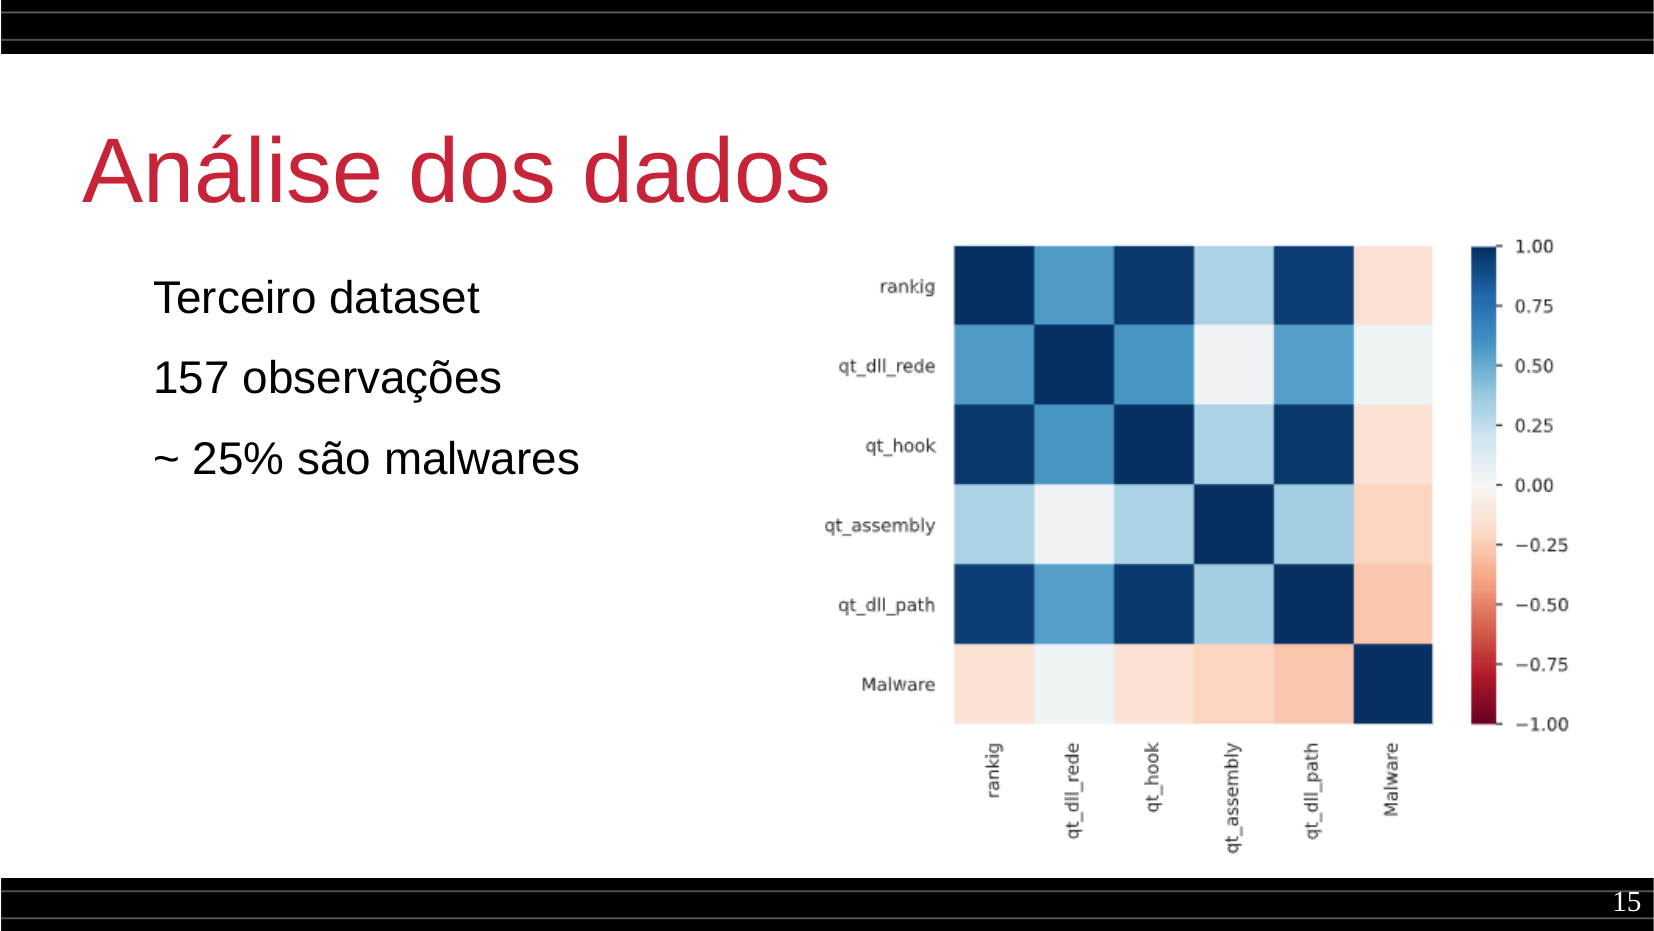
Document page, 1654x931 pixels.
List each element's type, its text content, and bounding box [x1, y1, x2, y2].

picture [1, 0, 1654, 54]
title Análise dos dados [82, 92, 1571, 249]
picture [824, 212, 1595, 860]
picture [1, 878, 1654, 931]
list Terceiro dataset 157 observações ~ 25% são malwares [82, 271, 824, 758]
